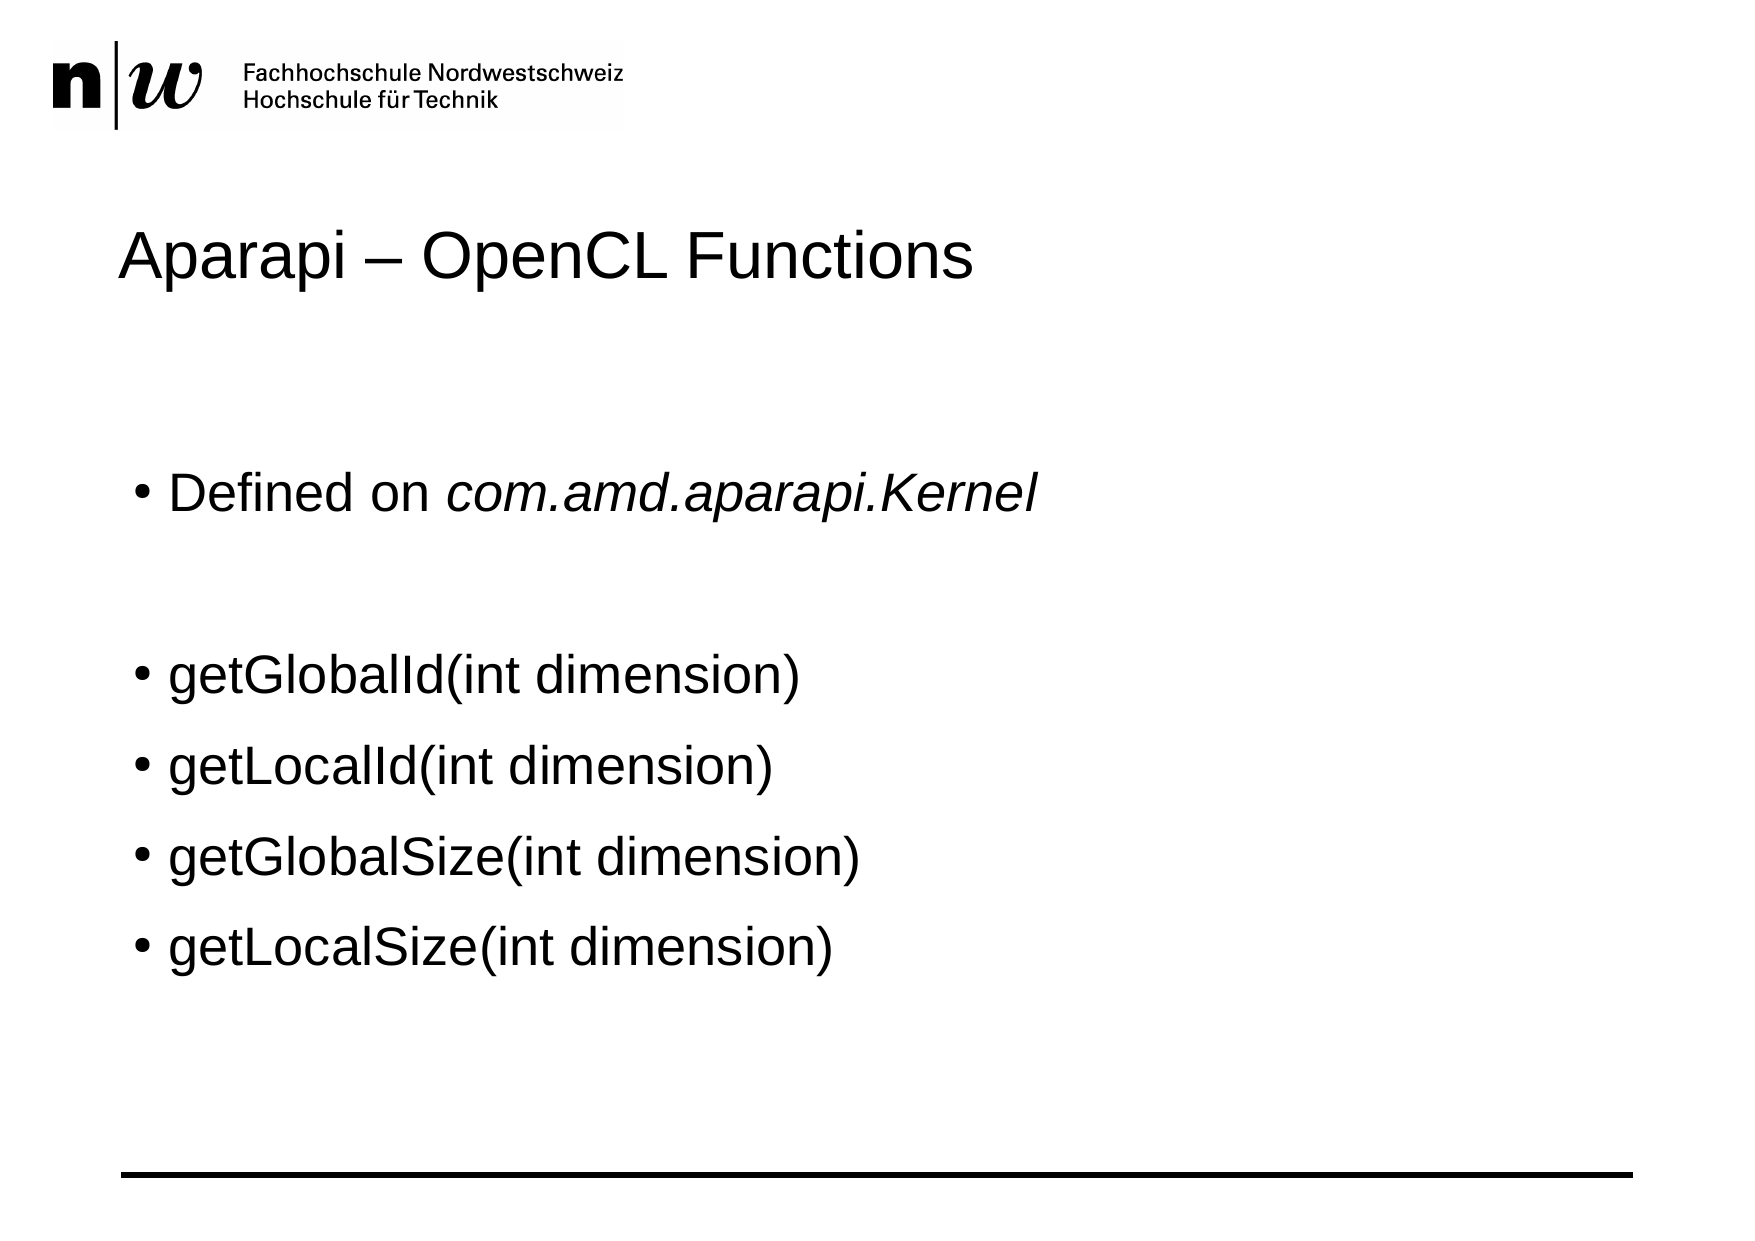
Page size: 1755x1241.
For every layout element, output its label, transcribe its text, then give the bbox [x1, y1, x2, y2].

picture [53, 41, 623, 130]
text_box Defined on com.amd.aparapi.Kernel getGlobalId(int dimension) getLocalId(int dimension) getGlobalSize(int dimension) getLocalSize(int dimension) [118, 425, 1630, 1146]
text_box Aparapi – OpenCL Functions [118, 212, 1606, 296]
